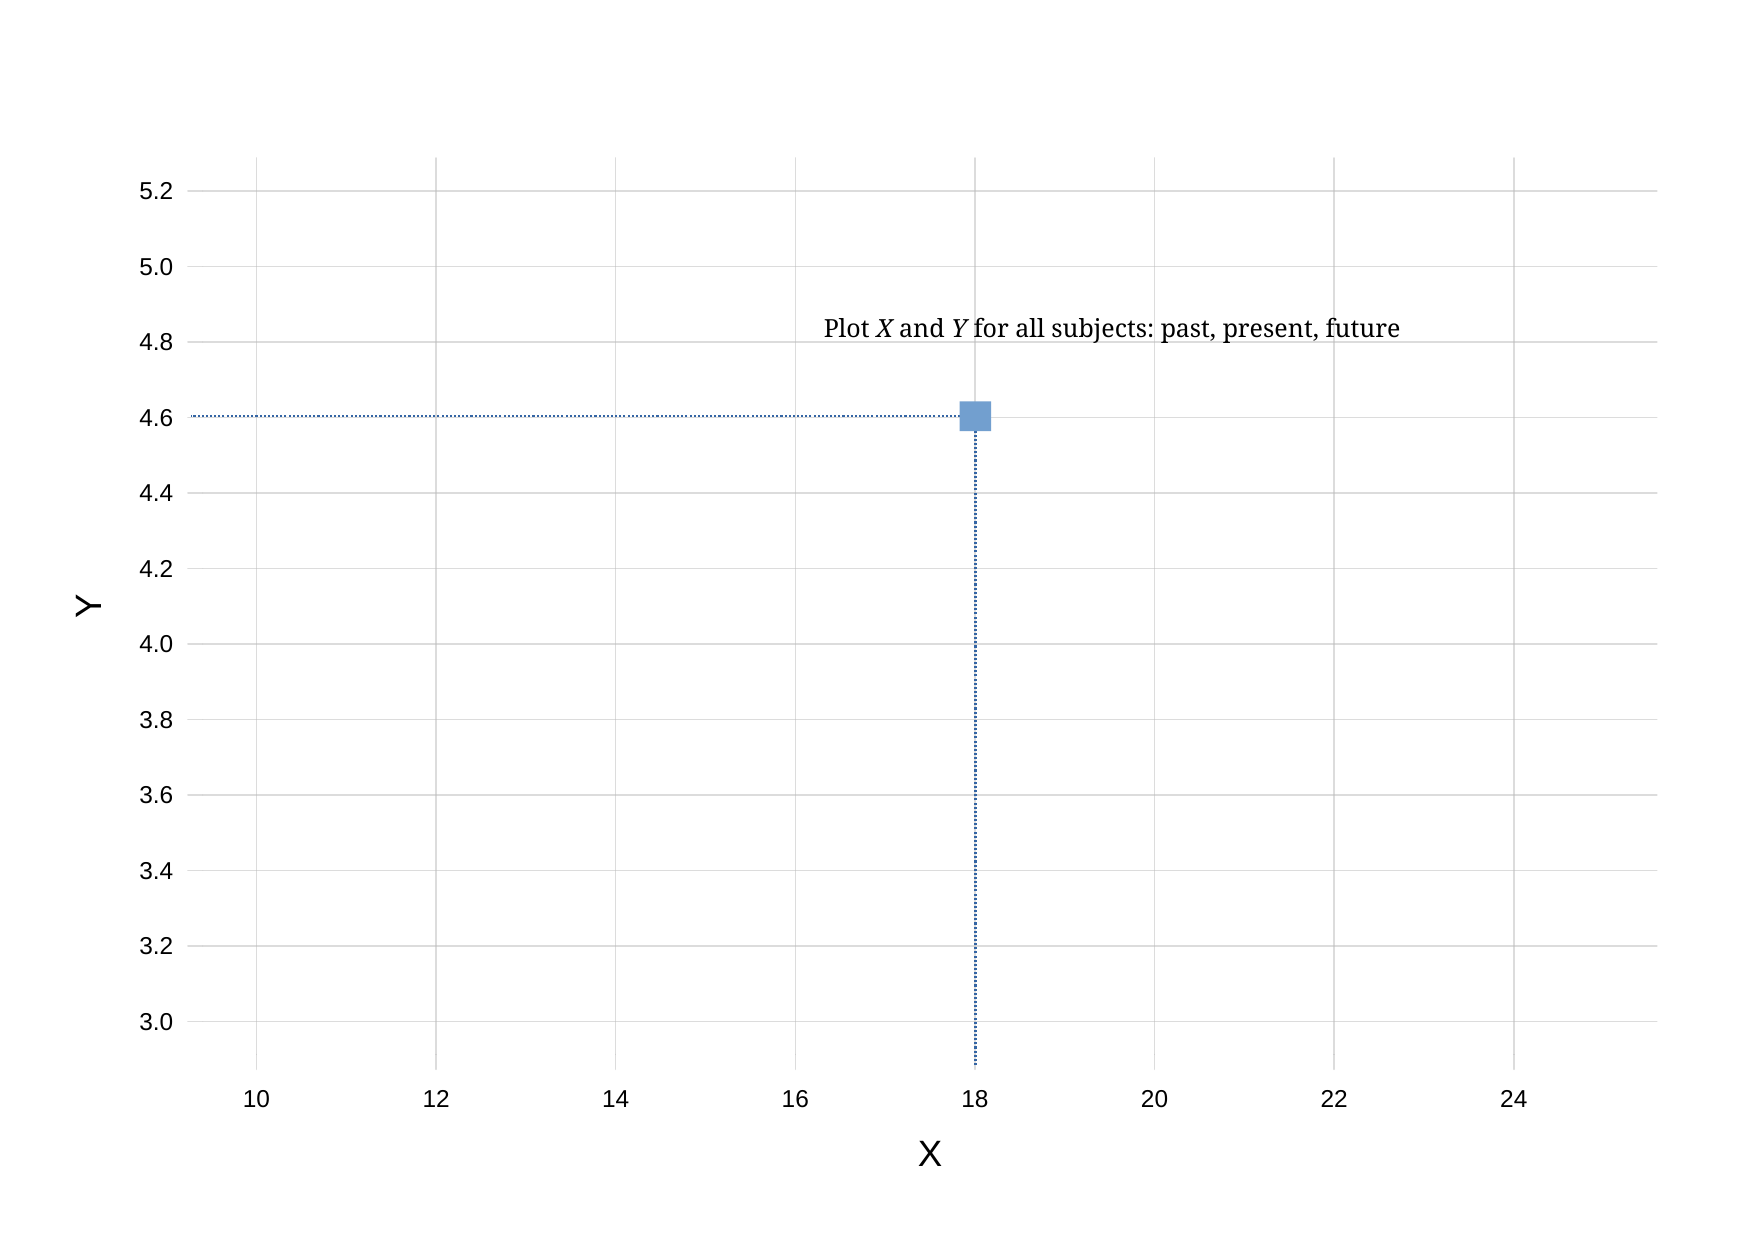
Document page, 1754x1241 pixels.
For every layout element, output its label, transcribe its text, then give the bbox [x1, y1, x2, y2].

text_box Plot X and Y for all subjects: past, present, future [809, 303, 1549, 356]
picture [38, 4, 1751, 1216]
text_box [959, 401, 992, 432]
